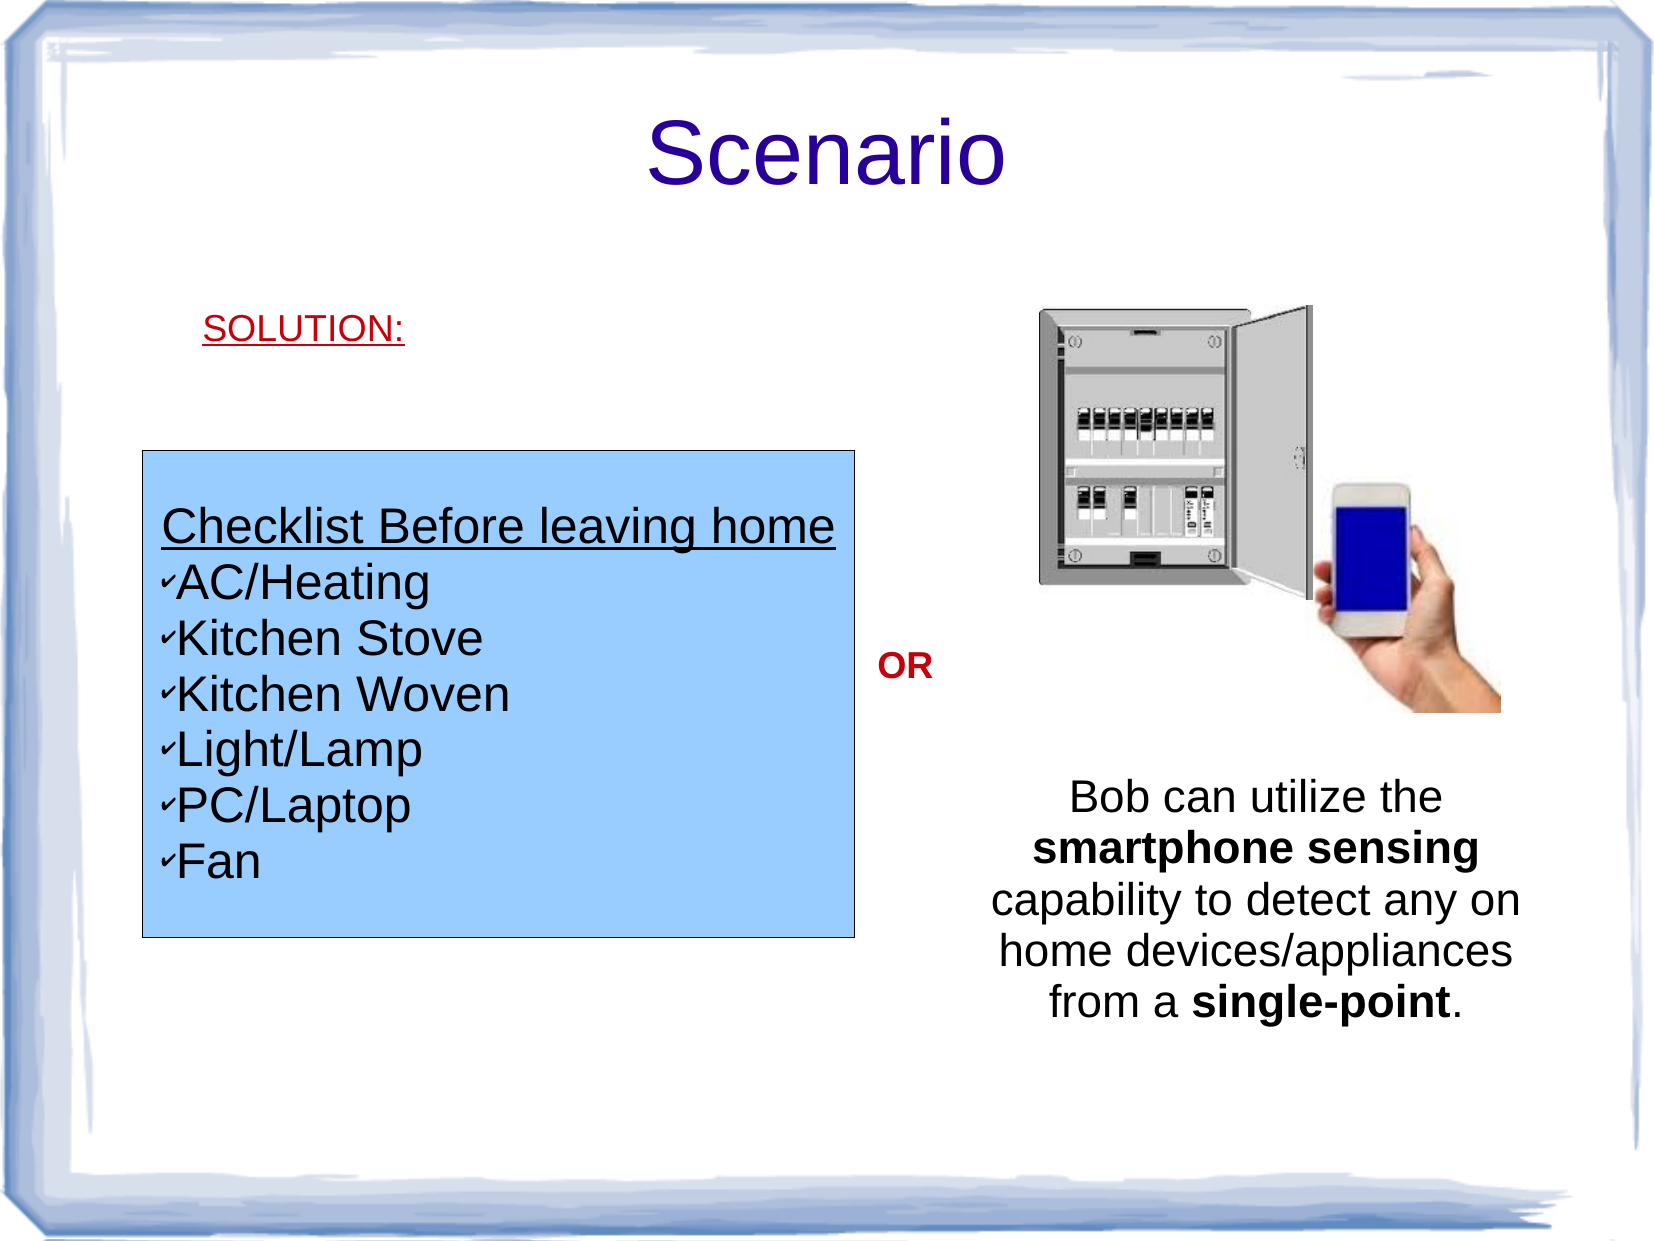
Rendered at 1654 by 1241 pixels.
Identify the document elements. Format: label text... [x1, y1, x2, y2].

text_box Bob can utilize the smartphone sensing capability to detect any on home devices/appliances from a single-point. [975, 763, 1538, 1036]
text_box OR [862, 637, 976, 695]
text_box SOLUTION: [187, 300, 451, 357]
picture [0, 0, 1654, 1241]
text_box Checklist Before leaving home AC/Heating Kitchen Stove Kitchen Woven Light/Lamp PC/Laptop Fan [142, 450, 855, 938]
title Scenario [82, 56, 1571, 250]
